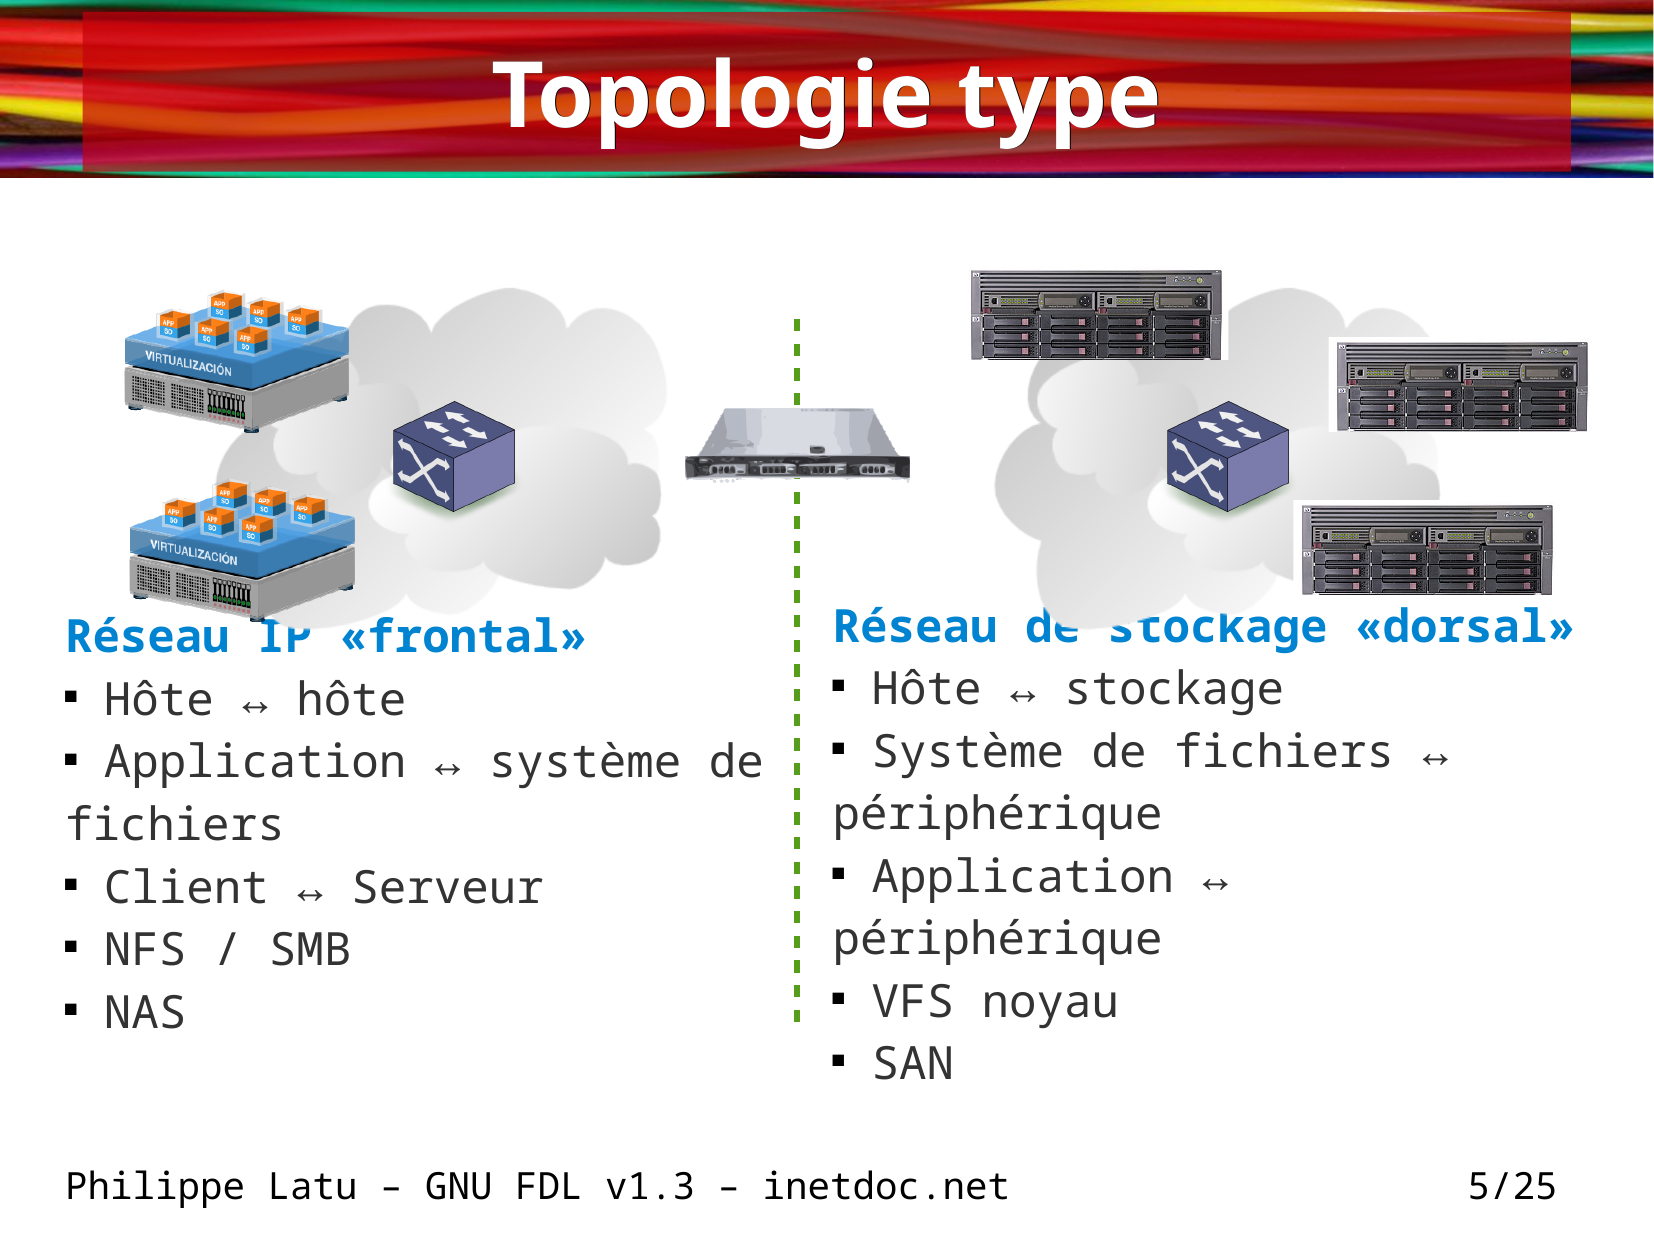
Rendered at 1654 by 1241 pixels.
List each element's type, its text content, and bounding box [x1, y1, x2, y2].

text_box Réseau IP «frontal» Hôte ↔ hôte Application ↔ système de fichiers Client ↔ Serveur NFS / SMB NAS [59, 613, 798, 1032]
picture [956, 265, 1595, 644]
title Topologie type [82, 11, 1571, 172]
picture [124, 283, 910, 644]
picture [0, 0, 1654, 178]
text_box Philippe Latu – GNU FDL v1.3 – inetdoc.net <numéro>/25 [59, 1133, 1595, 1237]
text_box Réseau de stockage «dorsal» Hôte ↔ stockage Système de fichiers ↔ périphérique Application ↔ périphérique VFS noyau SAN [826, 605, 1589, 1081]
